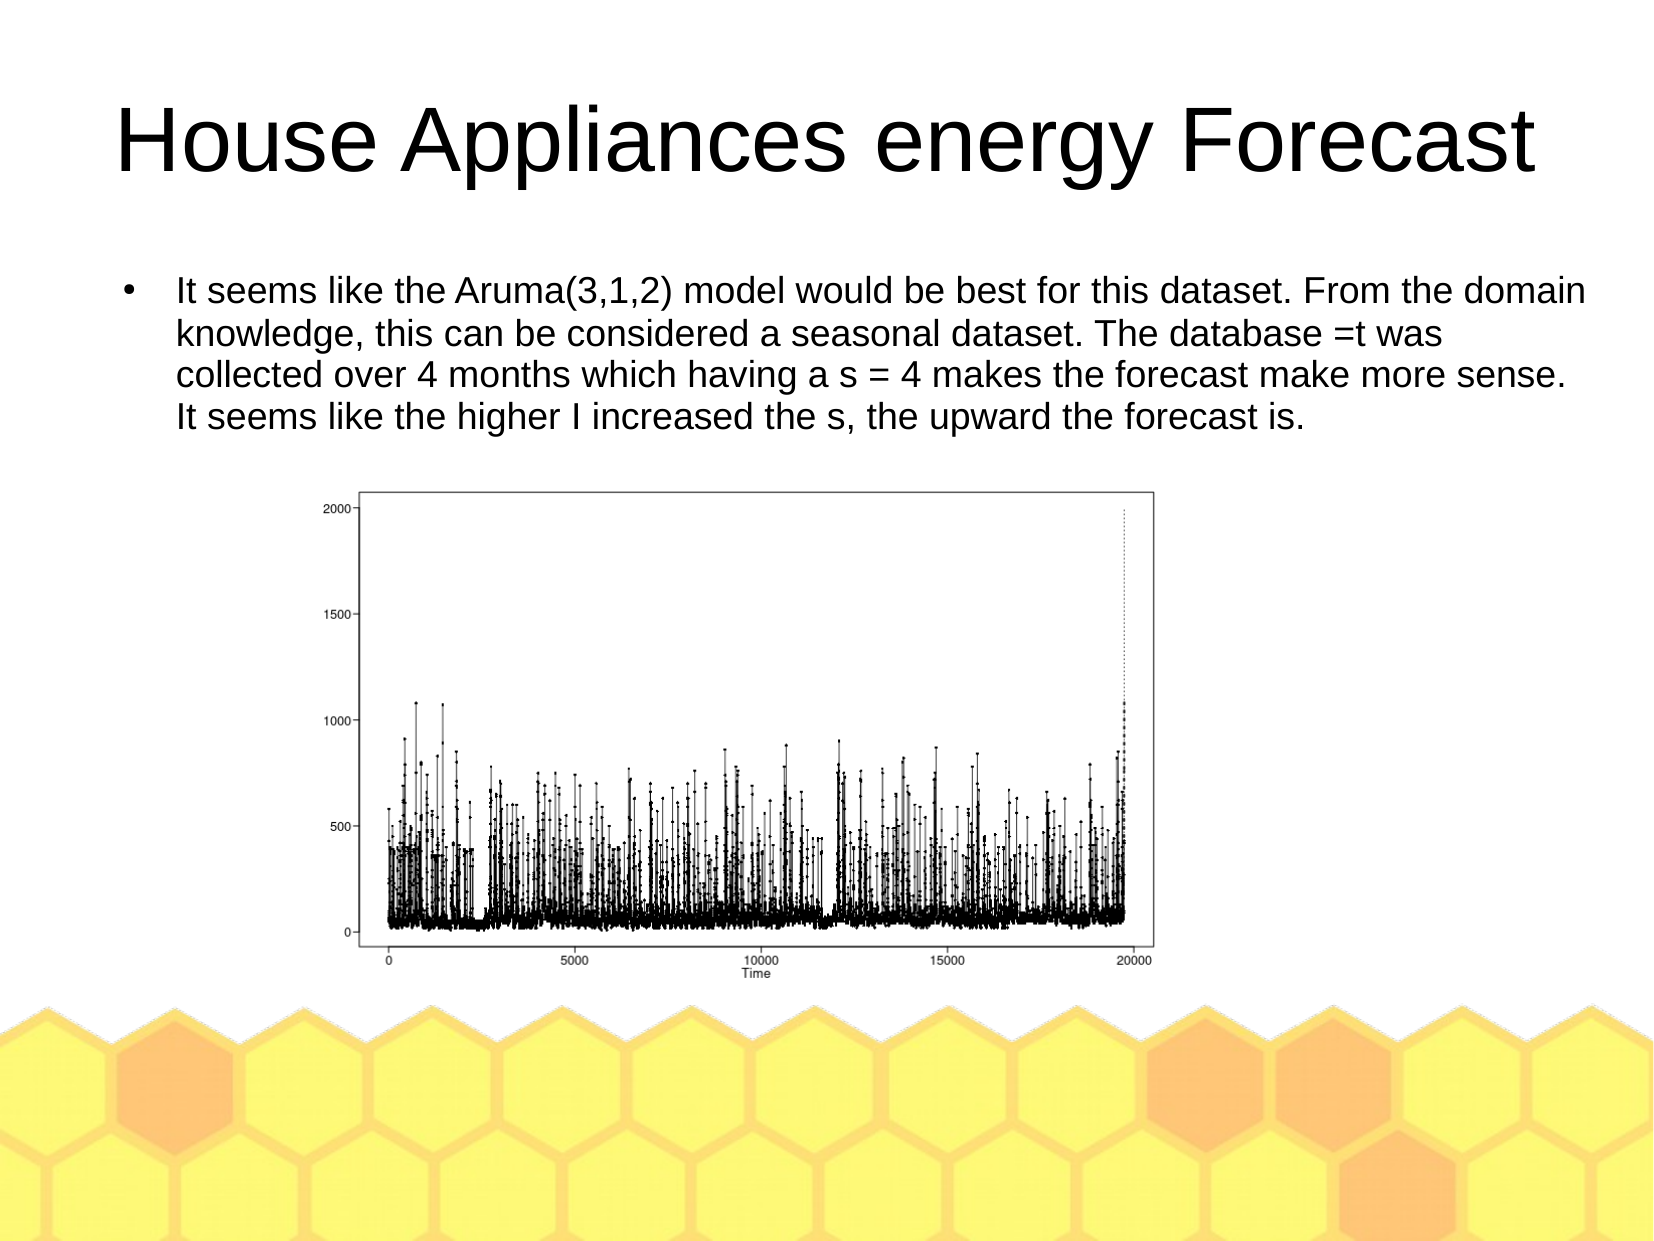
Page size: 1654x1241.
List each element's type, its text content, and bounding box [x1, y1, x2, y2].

list It seems like the Aruma(3,1,2) model would be best for this dataset. From the domain knowledge, this can be considered a seasonal dataset. The database =t was collected over 4 months which having a s = 4 makes the forecast make more sense. It seems like the higher I increased the s, the upward the forecast is. [105, 270, 1594, 990]
picture [0, 477, 1654, 1241]
title House Appliances energy Forecast [82, 0, 1571, 192]
